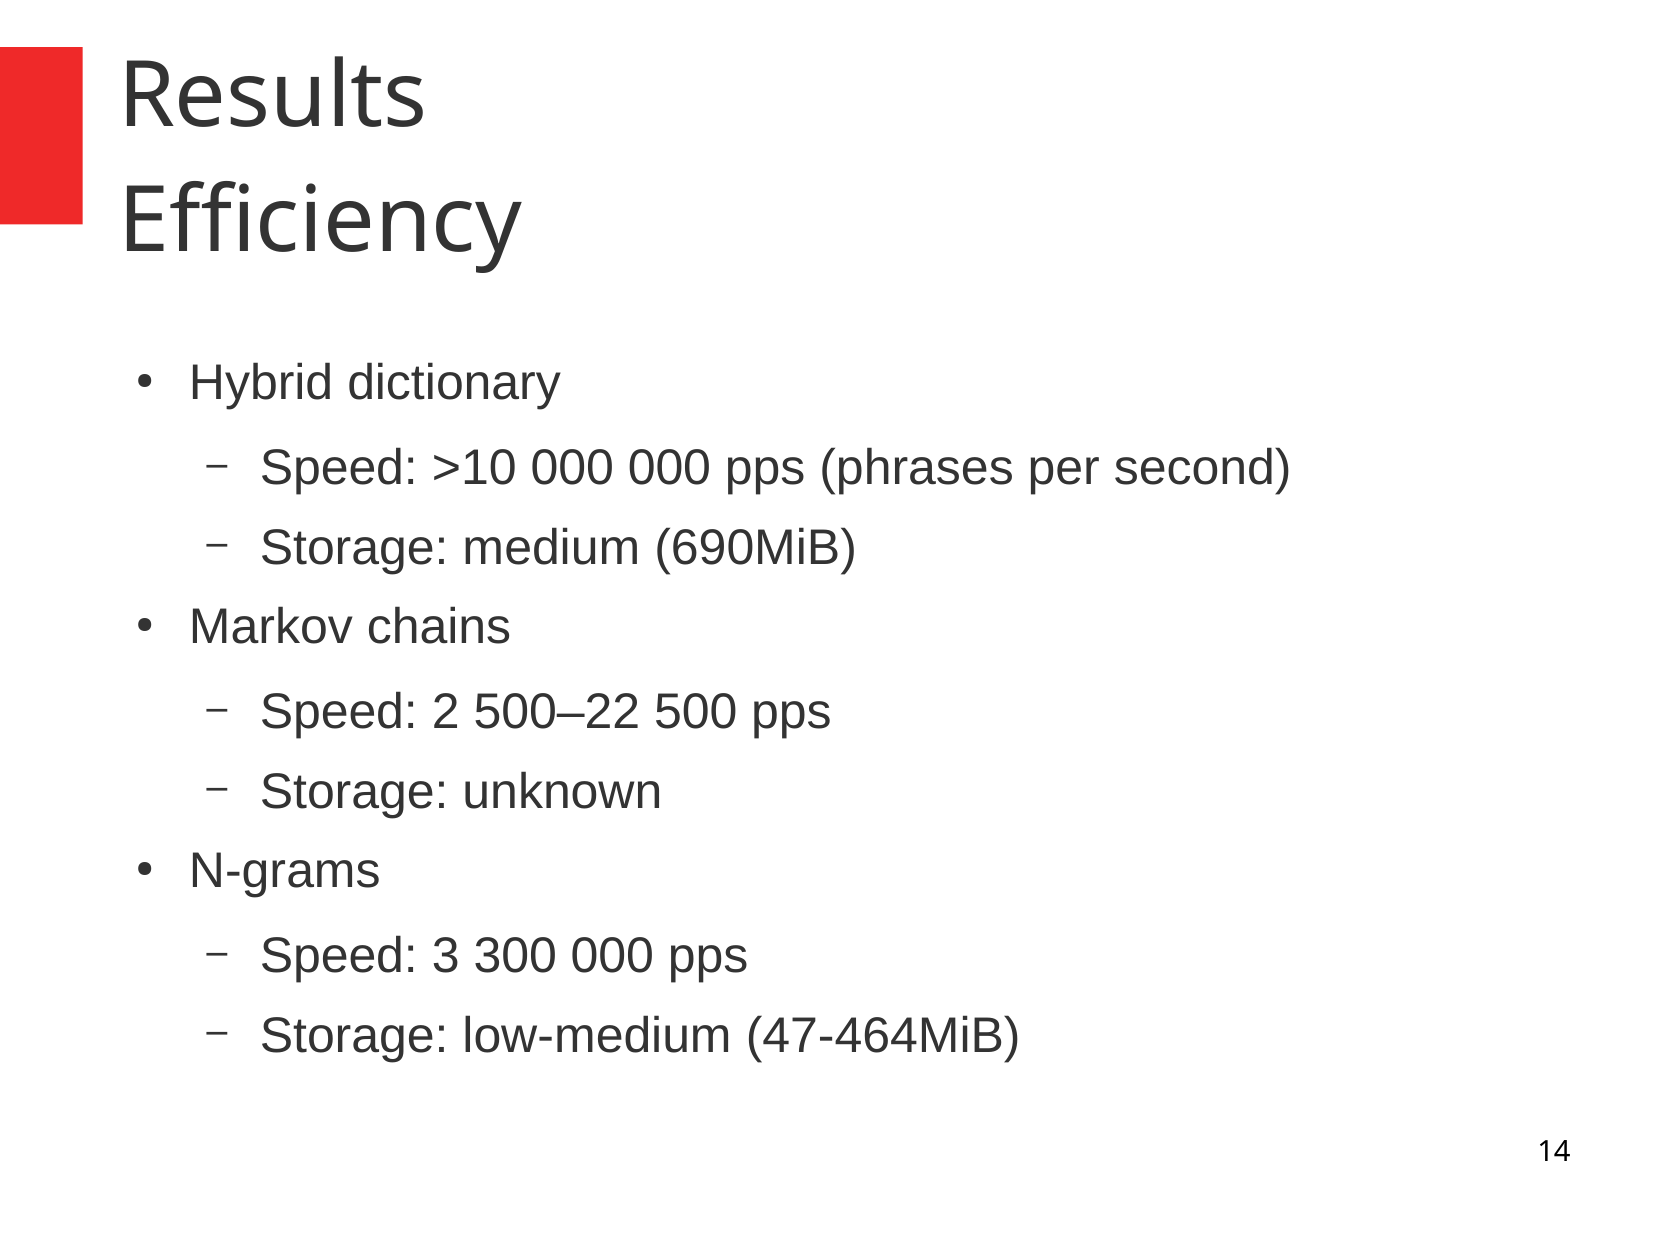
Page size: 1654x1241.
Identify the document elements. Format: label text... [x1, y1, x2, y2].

list Hybrid dictionary Speed: >10 000 000 pps (phrases per second) Storage: medium (690MiB) Markov chains Speed: 2 500–22 500 pps Storage: unknown N-grams Speed: 3 300 000 pps Storage: low-medium (47-464MiB) [118, 354, 1536, 1074]
title Results Efficiency [118, 45, 1571, 261]
